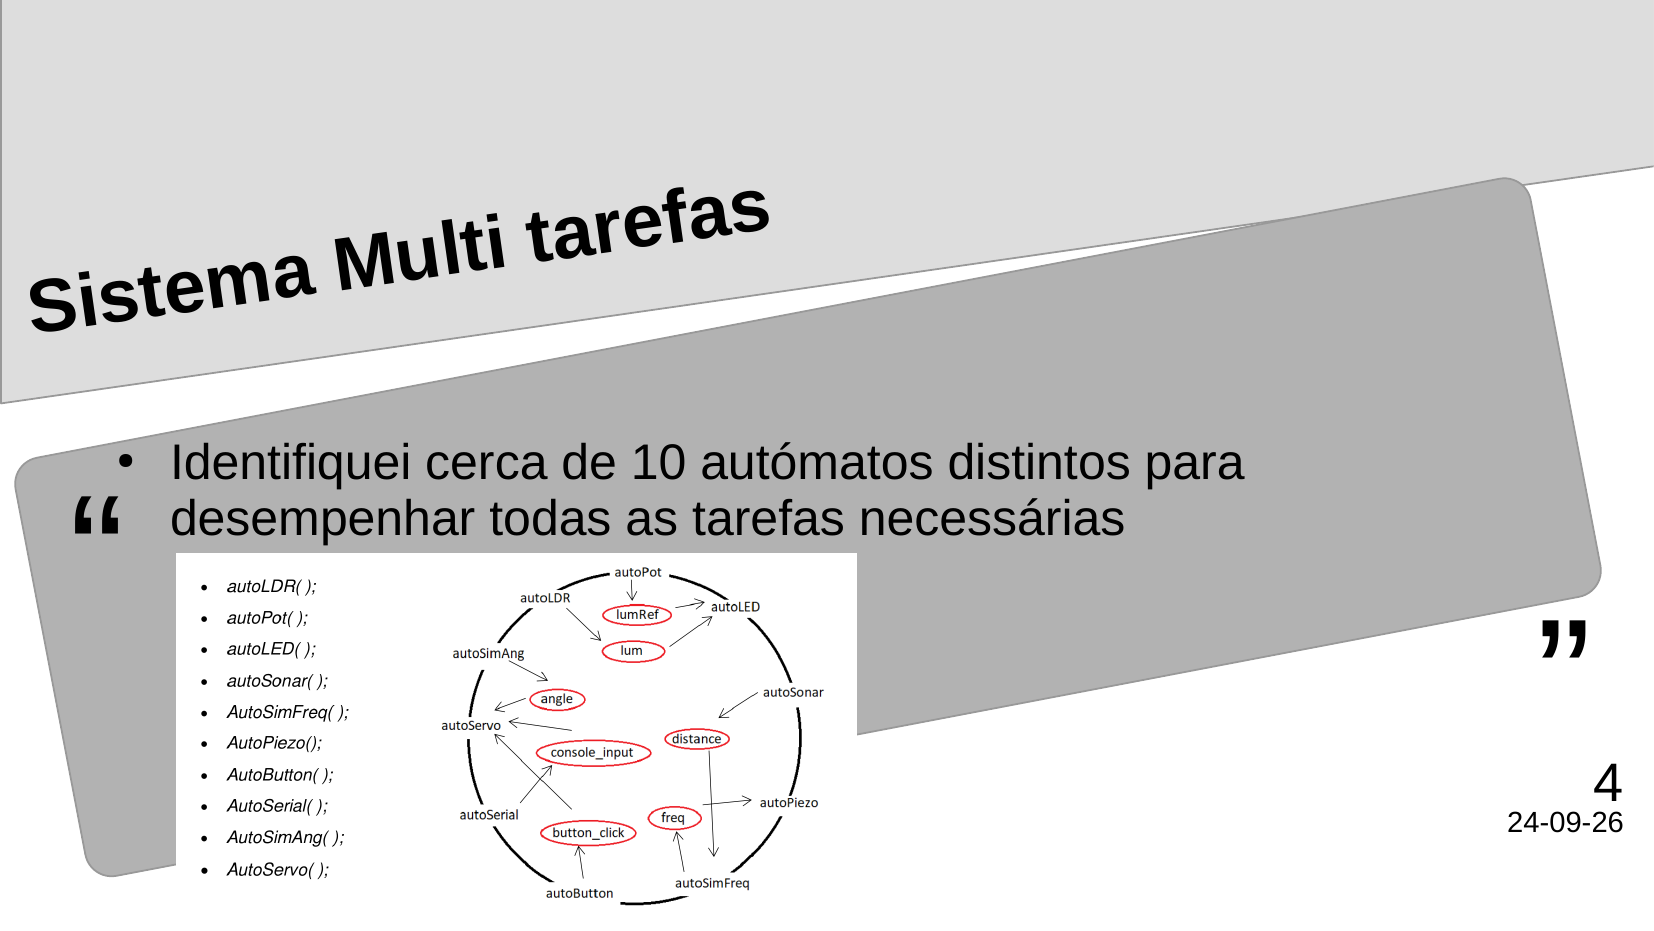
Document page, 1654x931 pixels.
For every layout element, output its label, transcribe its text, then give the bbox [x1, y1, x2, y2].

list Identifiquei cerca de 10 autómatos distintos para desempenhar todas as tarefas necessárias [99, 434, 1555, 789]
picture [176, 553, 857, 916]
title Sistema Multi tarefas [16, 21, 1501, 387]
